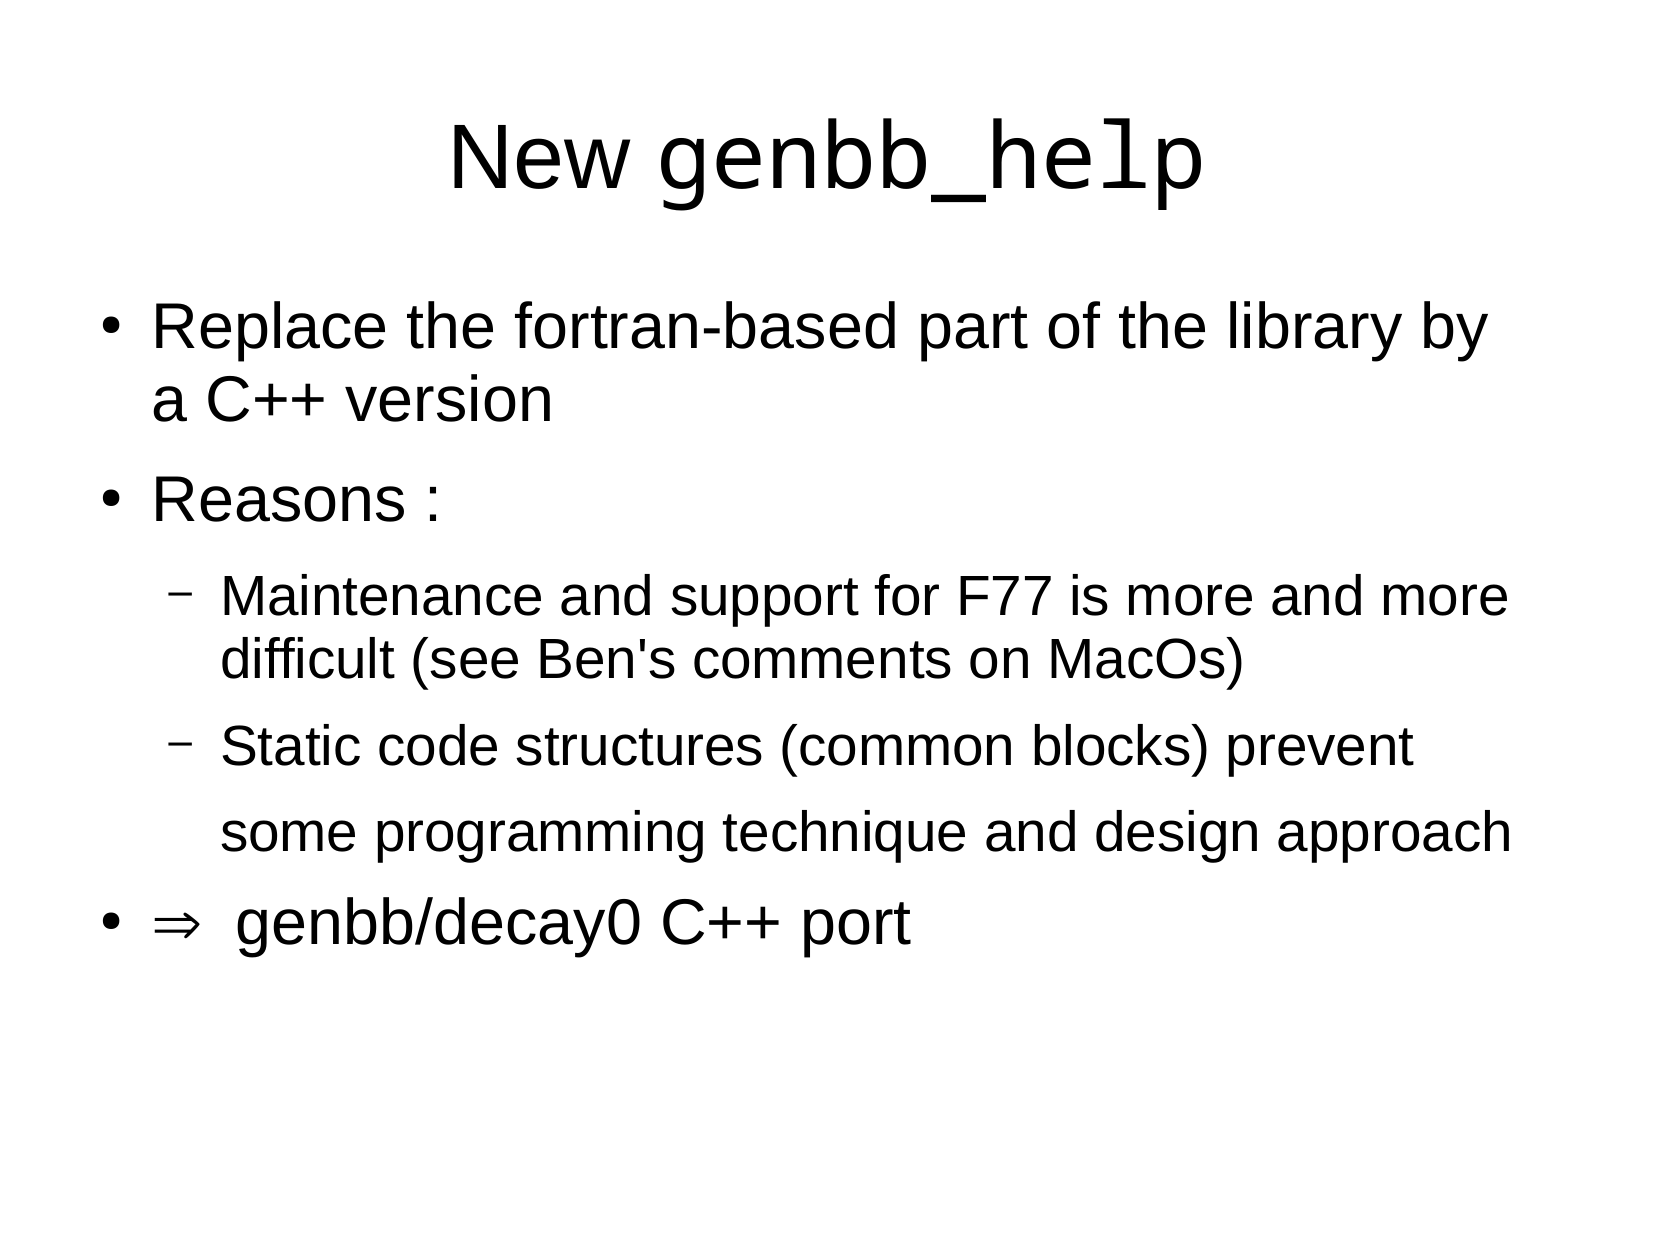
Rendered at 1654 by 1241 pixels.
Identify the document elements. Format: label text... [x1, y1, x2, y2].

title New genbb_help [82, 49, 1571, 257]
list Replace the fortran-based part of the library by a C++ version Reasons : Maintenance and support for F77 is more and more difficult (see Ben's comments on MacOs) Static code structures (common blocks) prevent some programming technique and design approach Þ genbb/decay0 C++ port [82, 290, 1538, 1010]
